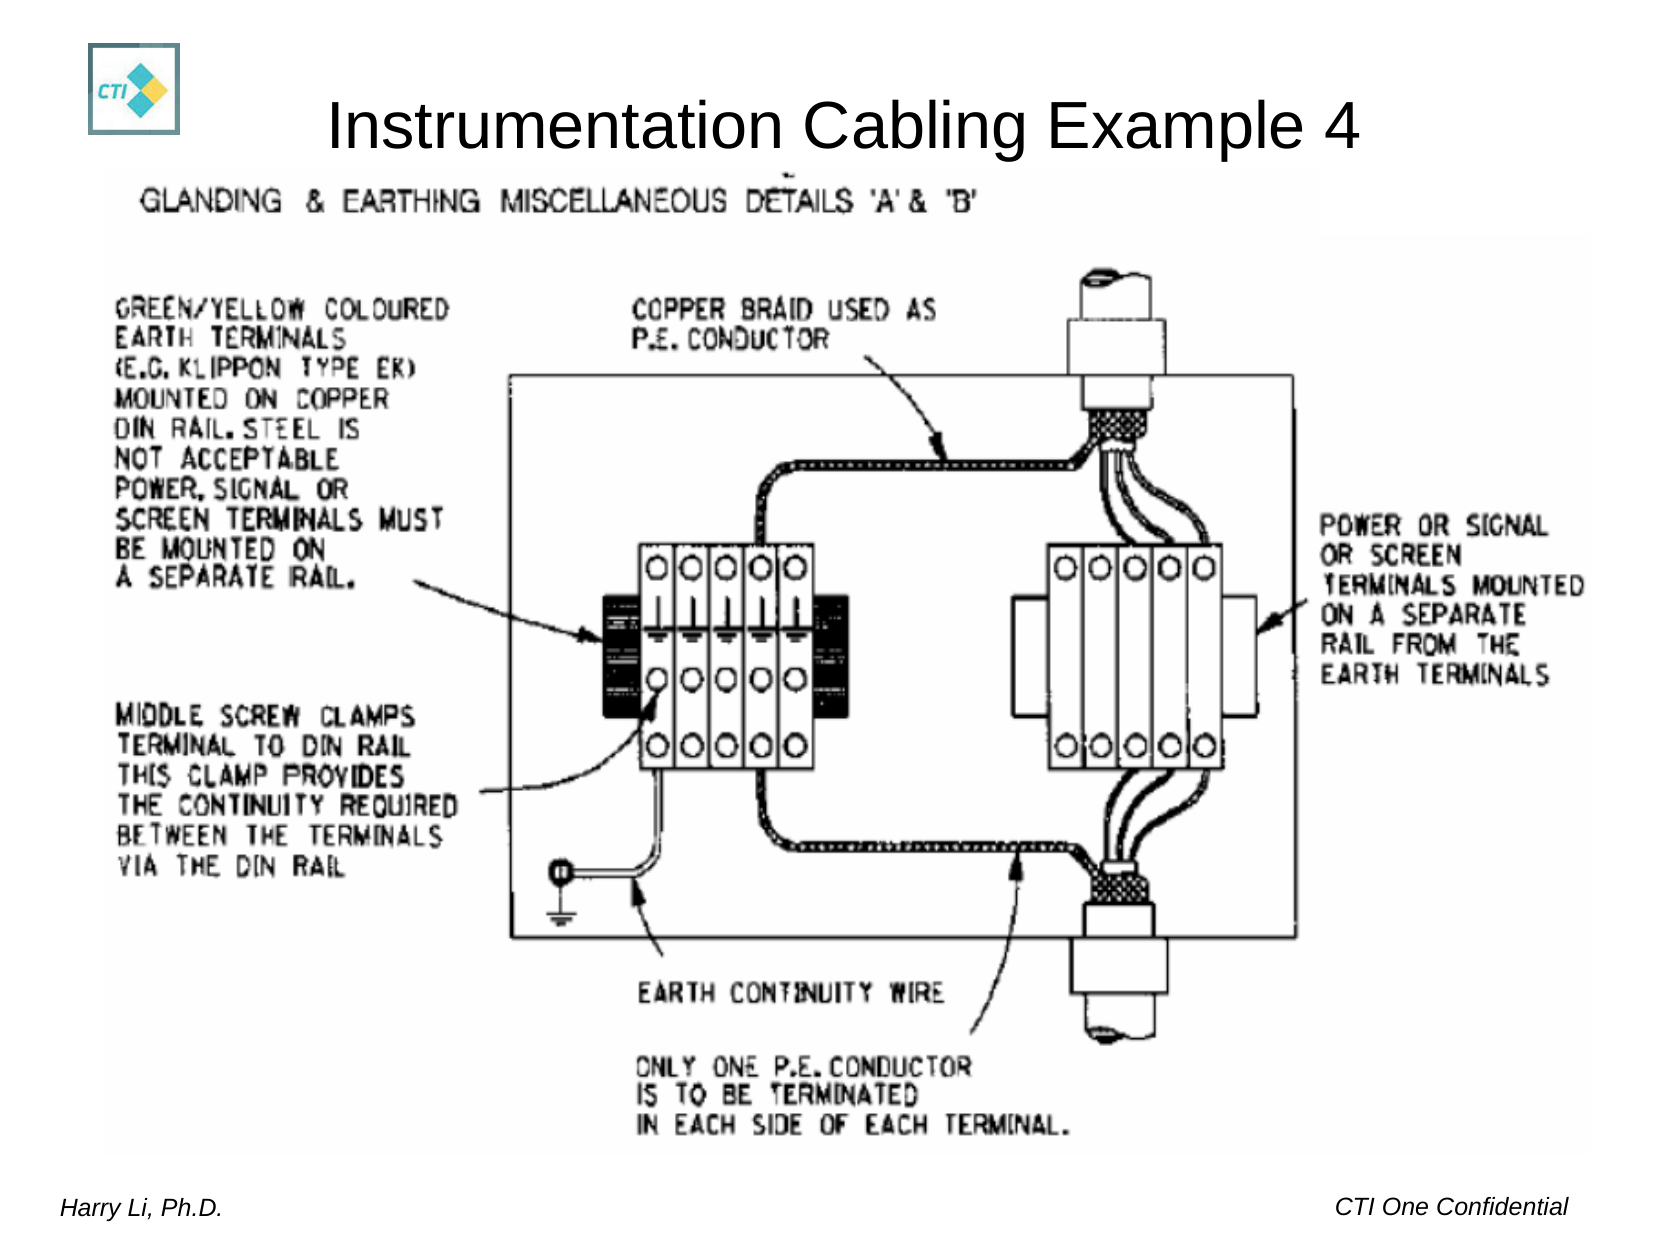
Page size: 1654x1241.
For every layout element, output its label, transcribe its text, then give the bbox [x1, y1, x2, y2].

picture [99, 170, 1591, 1156]
text_box Harry Li, Ph.D. [45, 1185, 451, 1229]
picture [88, 43, 180, 135]
text_box CTI One Confidential [1320, 1185, 1636, 1230]
title Instrumentation Cabling Example 4 [100, 20, 1589, 170]
